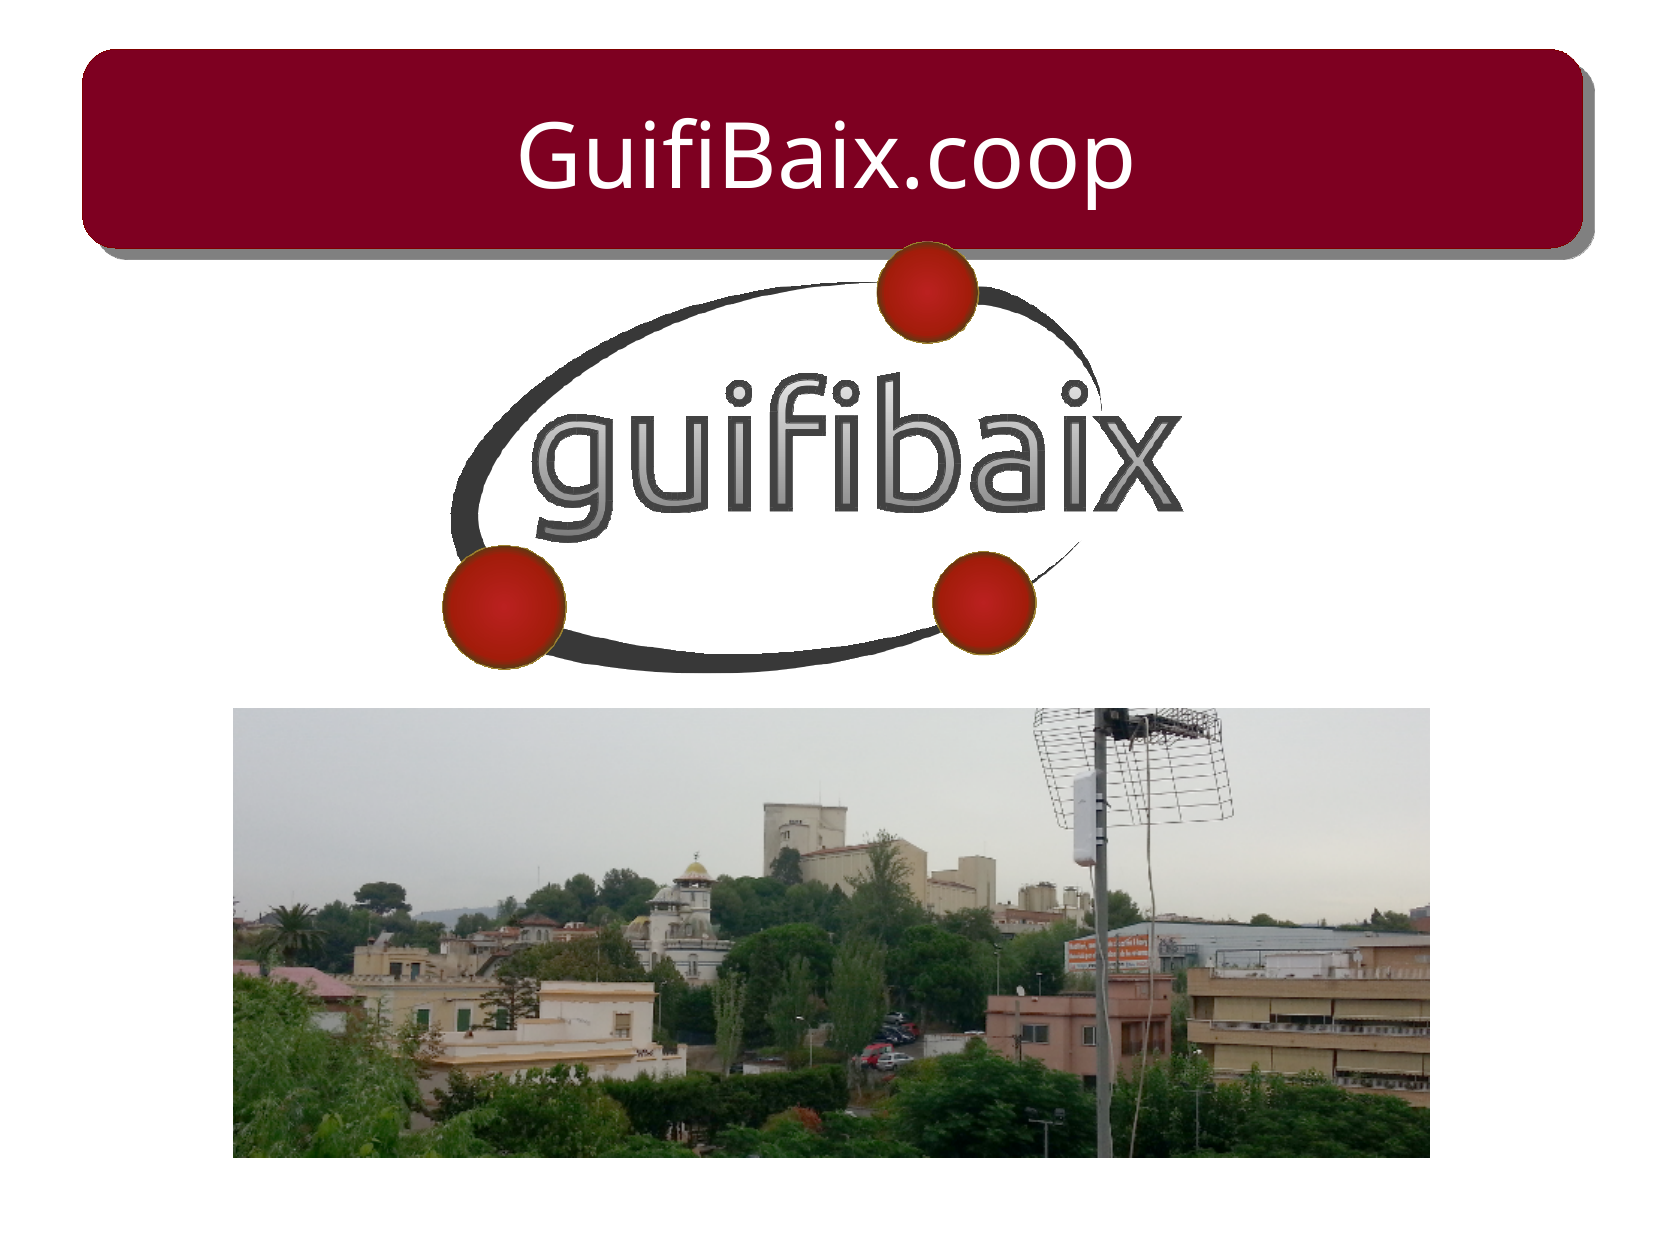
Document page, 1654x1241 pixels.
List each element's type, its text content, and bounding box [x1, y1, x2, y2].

title GuifiBaix.coop [82, 49, 1571, 257]
picture [233, 708, 1430, 1158]
picture [385, 224, 1252, 691]
